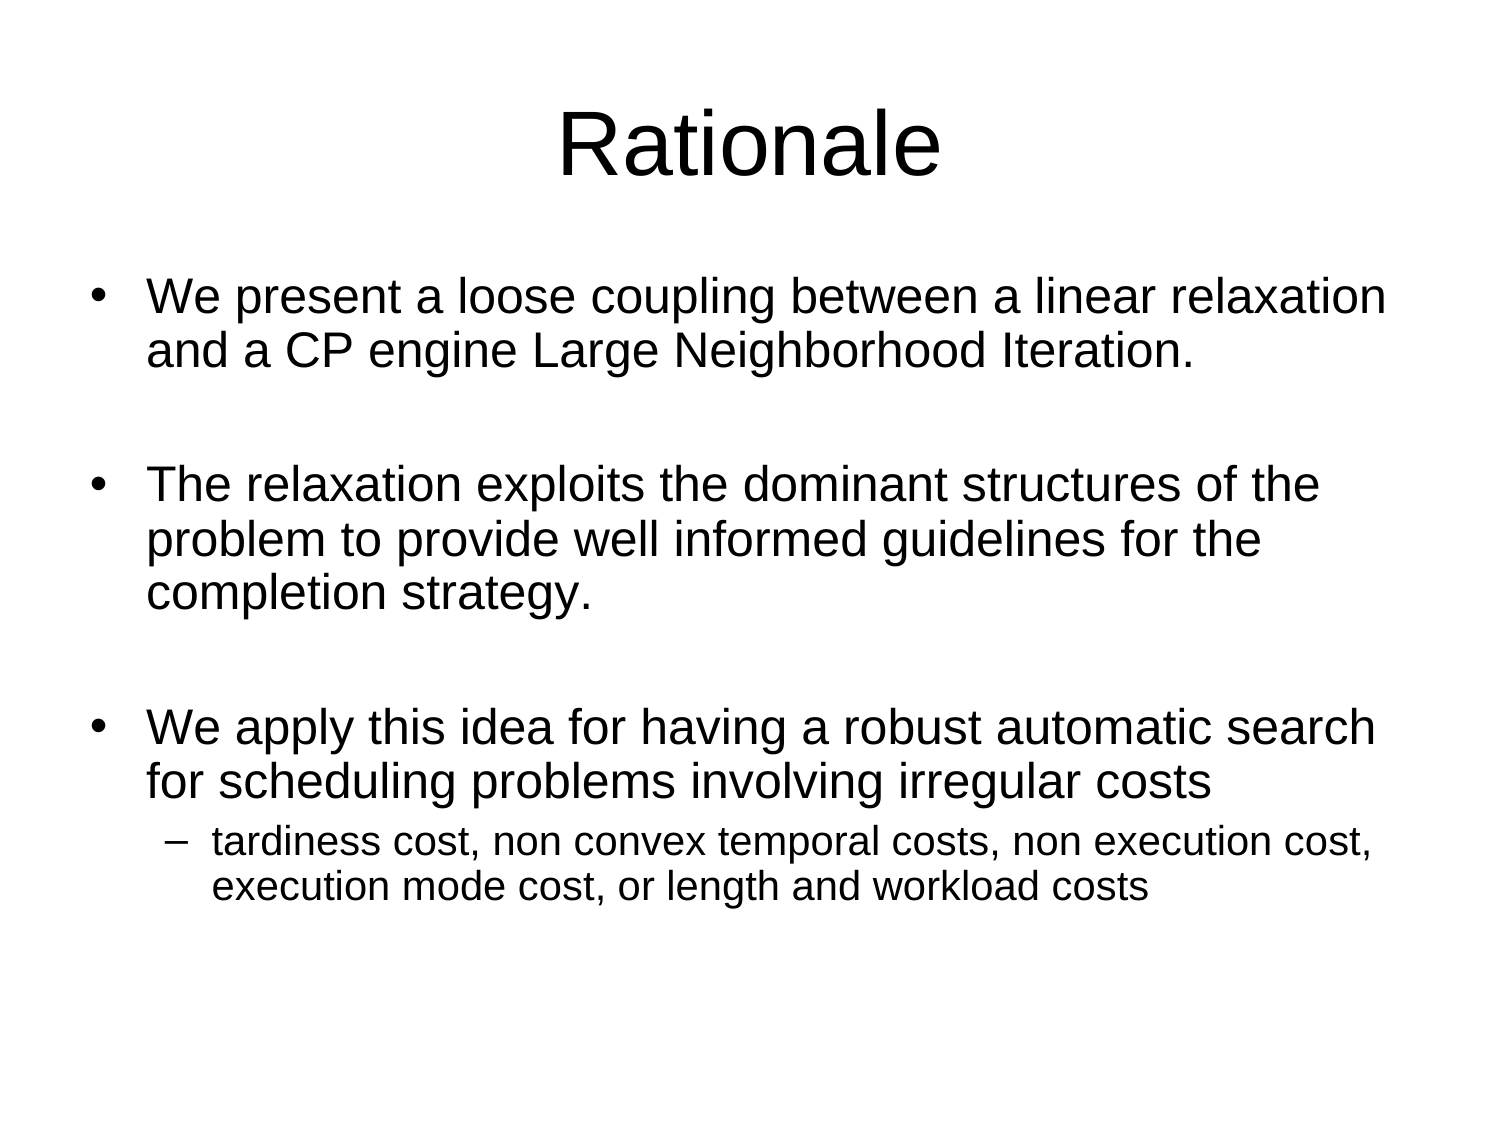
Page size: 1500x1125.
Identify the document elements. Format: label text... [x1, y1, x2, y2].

title Rationale [75, 45, 1426, 233]
list We present a loose coupling between a linear relaxation and a CP engine Large Neighborhood Iteration. The relaxation exploits the dominant structures of the problem to provide well informed guidelines for the completion strategy. We apply this idea for having a robust automatic search for scheduling problems involving irregular costs tardiness cost, non convex temporal costs, non execution cost, execution mode cost, or length and workload costs [75, 262, 1426, 1005]
